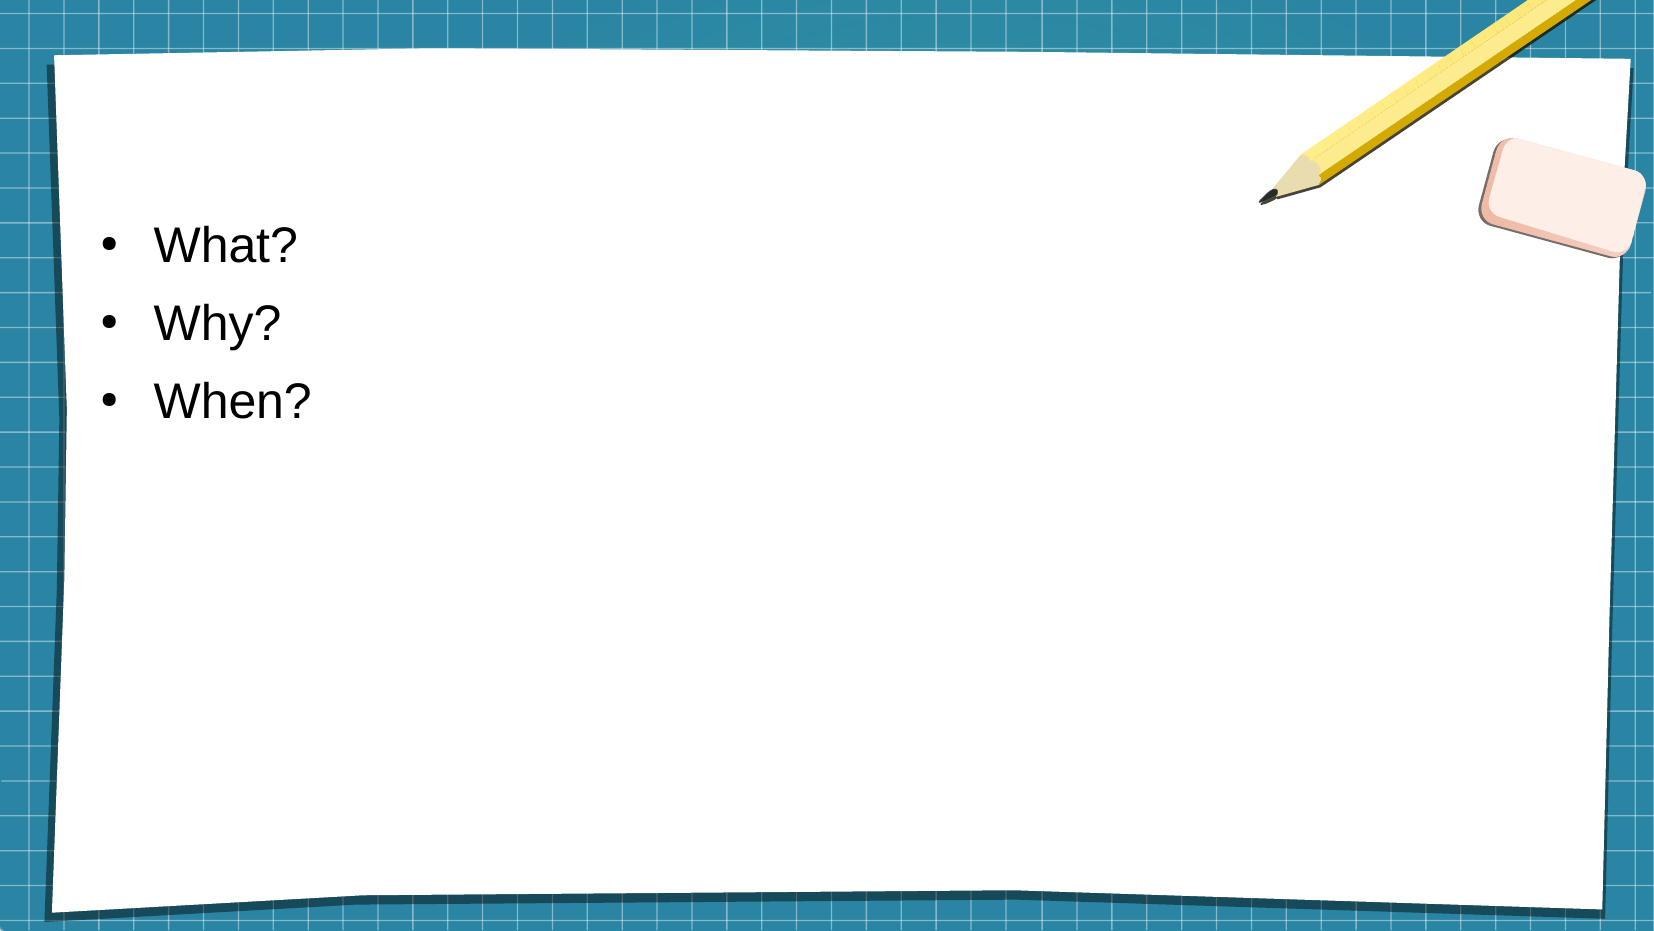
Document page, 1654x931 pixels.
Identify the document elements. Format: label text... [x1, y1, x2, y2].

list What? Why? When? [82, 217, 1571, 758]
